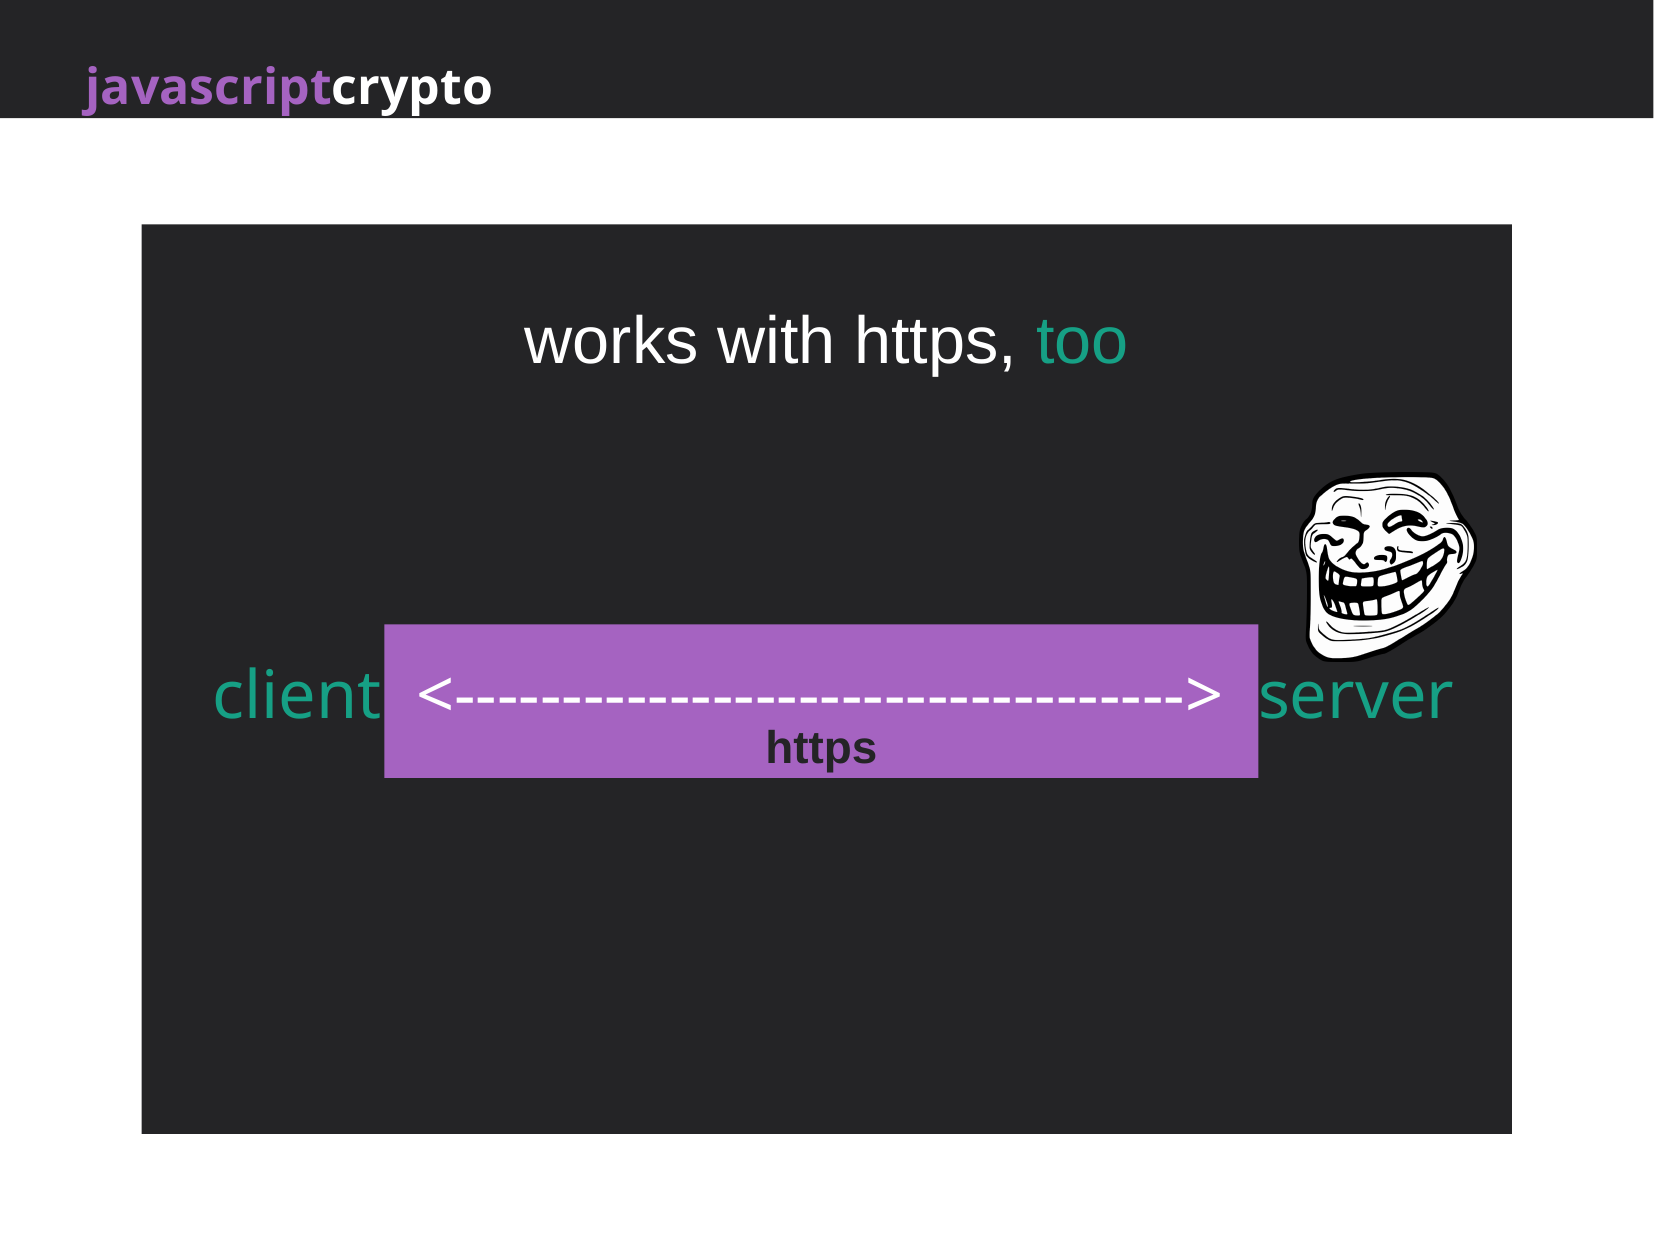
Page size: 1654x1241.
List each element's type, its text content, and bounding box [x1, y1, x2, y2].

text_box [141, 224, 1512, 295]
picture [1299, 472, 1477, 639]
text_box client <----------------------------------> server [184, 639, 1483, 736]
text_box works with https, too [141, 295, 1512, 385]
text_box [0, 0, 1654, 119]
text_box javascriptcrypto [70, 43, 544, 119]
text_box [141, 385, 1512, 1134]
